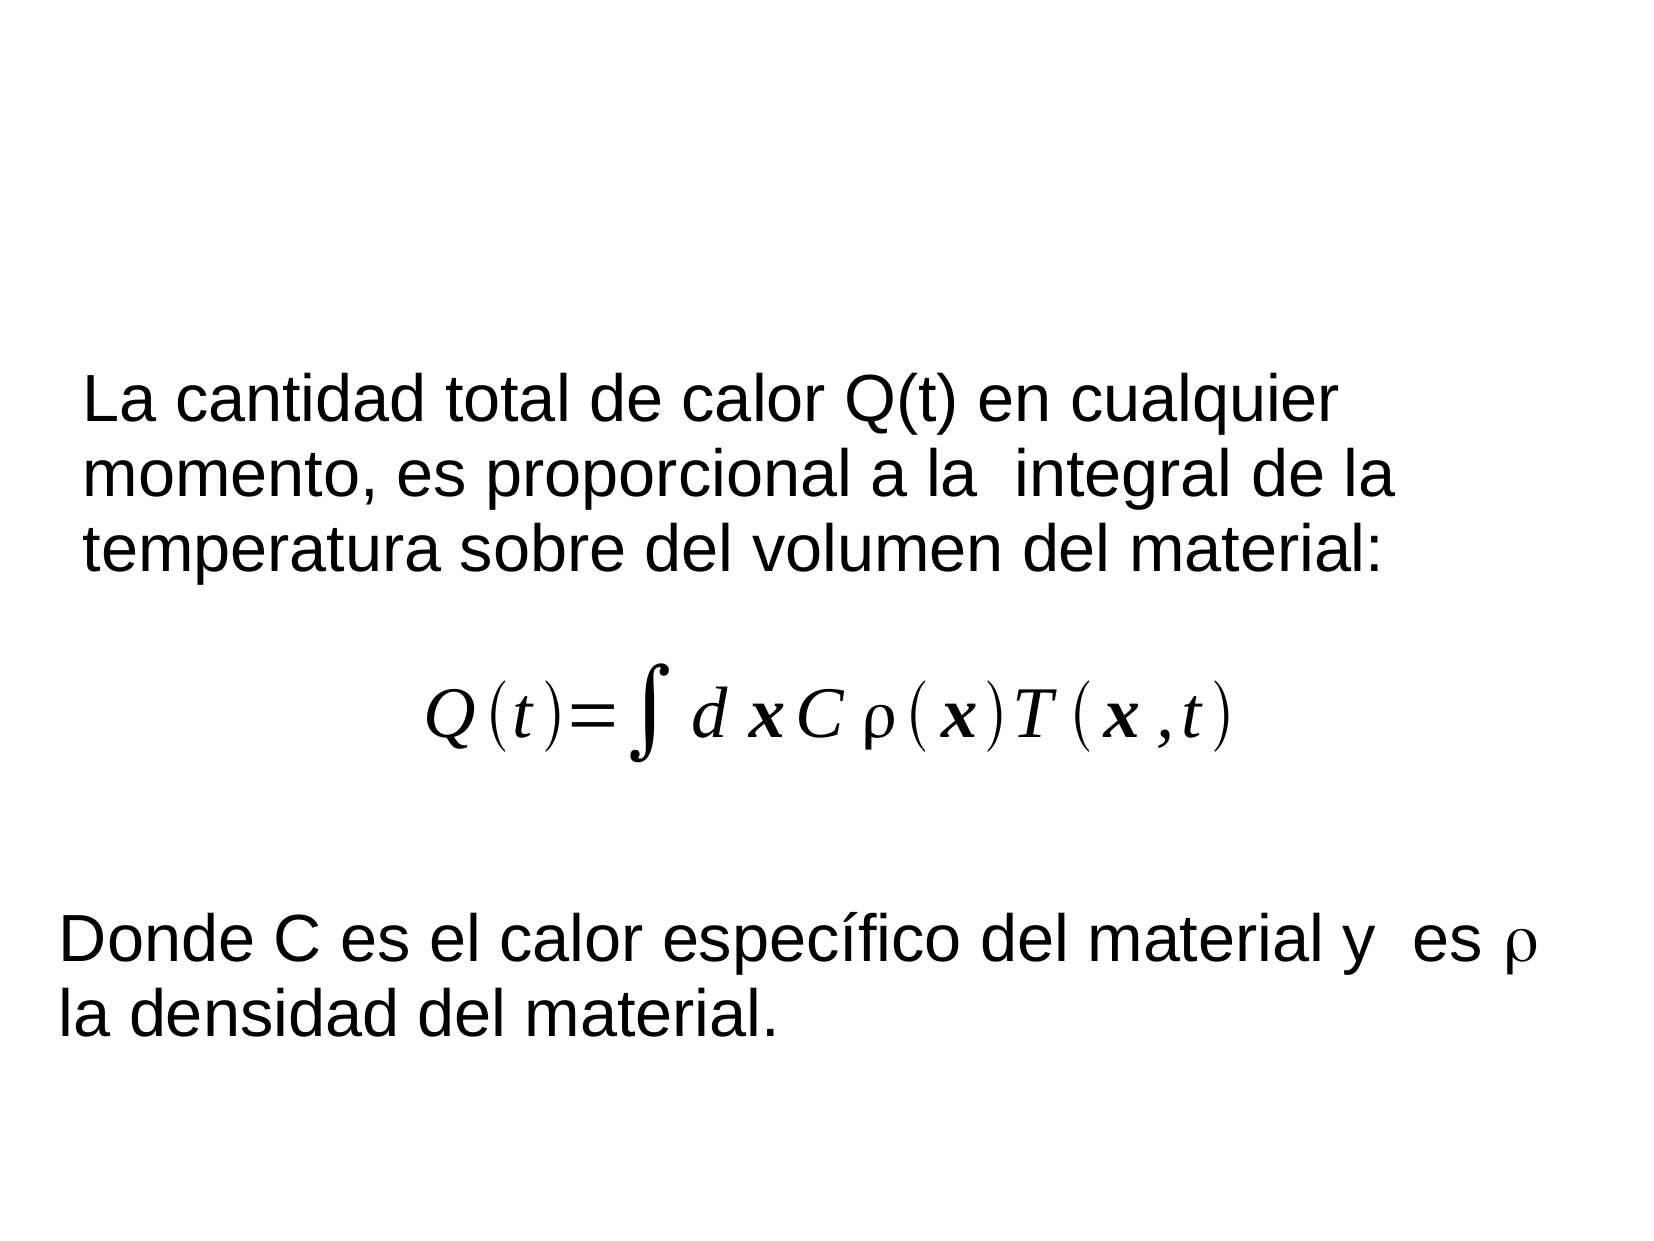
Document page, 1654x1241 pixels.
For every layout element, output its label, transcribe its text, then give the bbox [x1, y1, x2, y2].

chart [417, 658, 1241, 768]
text_box Donde C es el calor específico del material y es r la densidad del material. [59, 799, 1548, 1152]
subtitle La cantidad total de calor Q(t) en cualquier momento, es proporcional a la integral de la temperatura sobre del volumen del material: [82, 297, 1571, 650]
